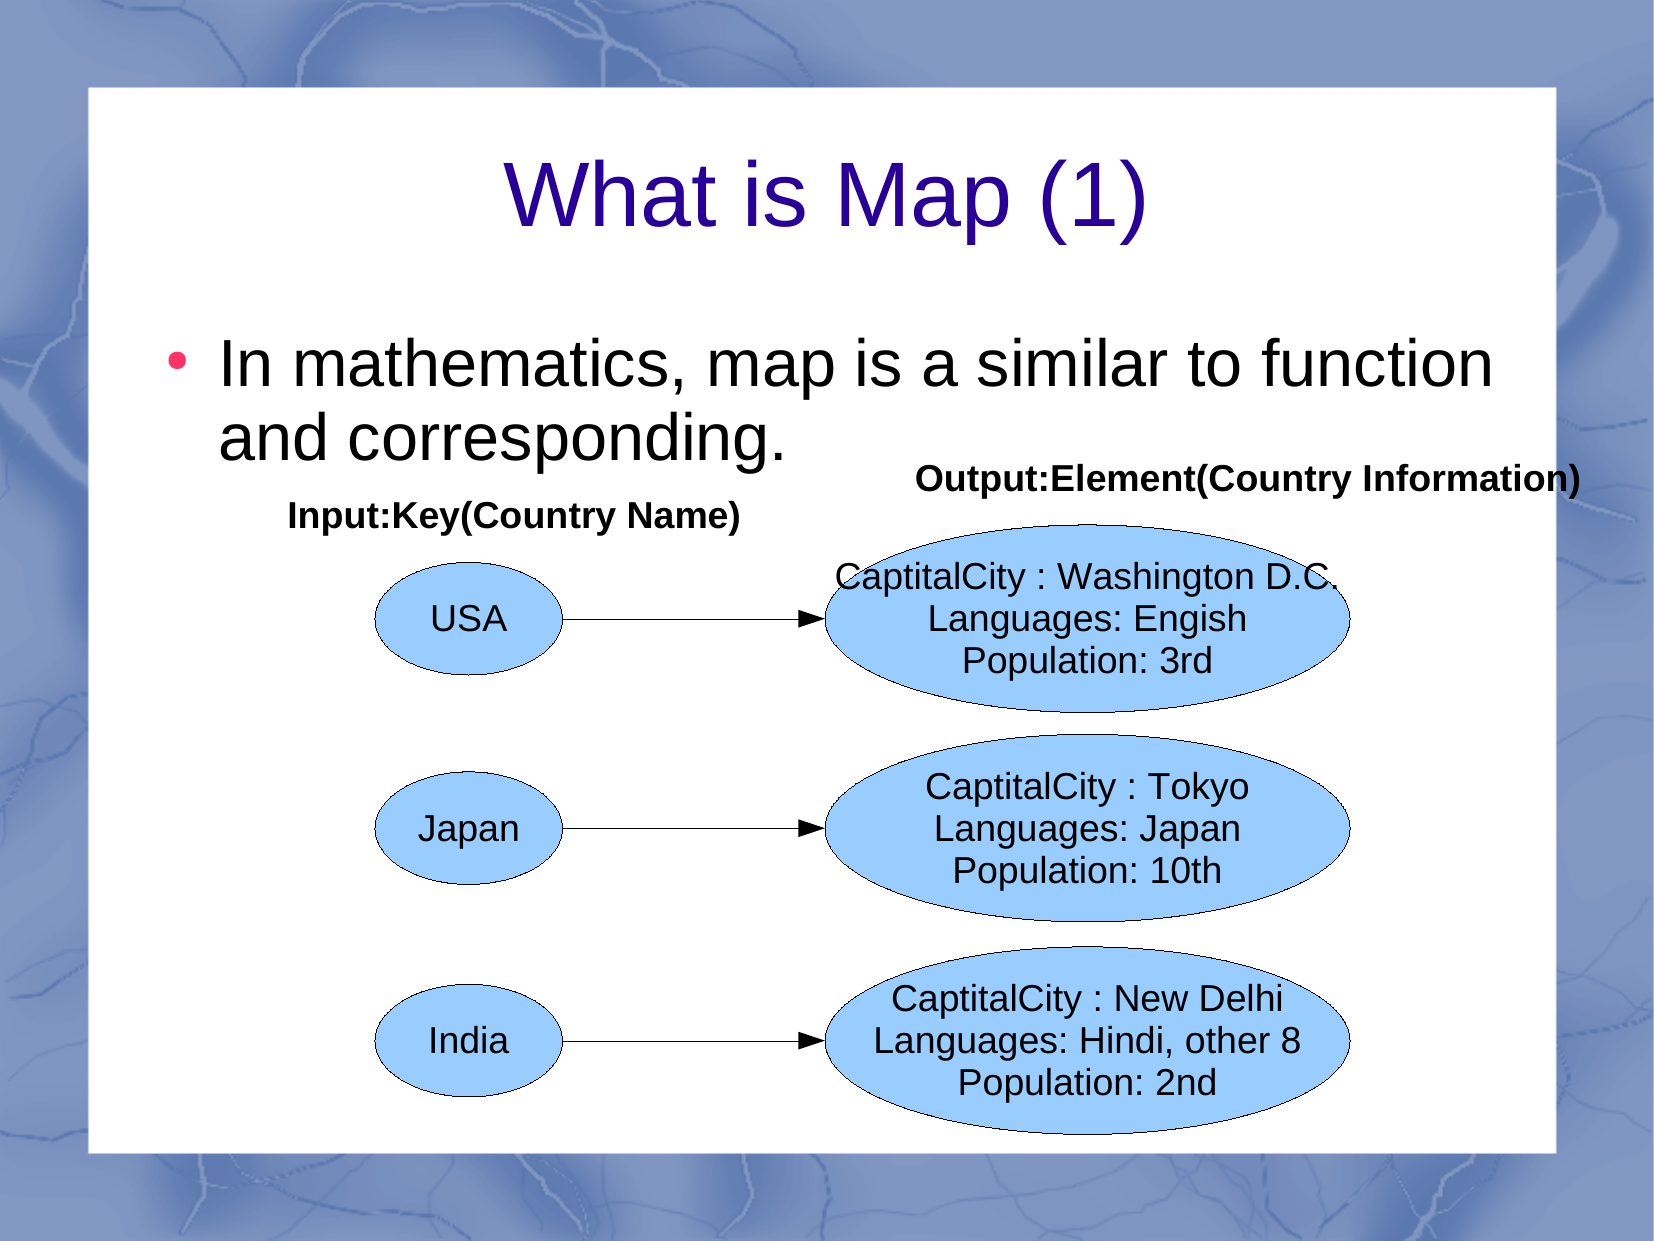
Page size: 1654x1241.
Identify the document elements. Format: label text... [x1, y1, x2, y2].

text_box Japan [374, 771, 563, 885]
text_box Output:Element(Country Information) [900, 450, 1597, 509]
picture [0, 0, 1654, 1241]
text_box USA [374, 562, 563, 676]
text_box CaptitalCity : Washington D.C. Languages: Engish Population: 3rd [825, 524, 1351, 713]
text_box Input:Key(Country Name) [272, 487, 756, 546]
text_box CaptitalCity : New Delhi Languages: Hindi, other 8 Population: 2nd [825, 946, 1351, 1135]
text_box India [374, 984, 563, 1097]
title What is Map (1) [118, 98, 1536, 291]
text_box CaptitalCity : Tokyo Languages: Japan Population: 10th [825, 734, 1351, 922]
list In mathematics, map is a similar to function and corresponding. [147, 325, 1506, 996]
